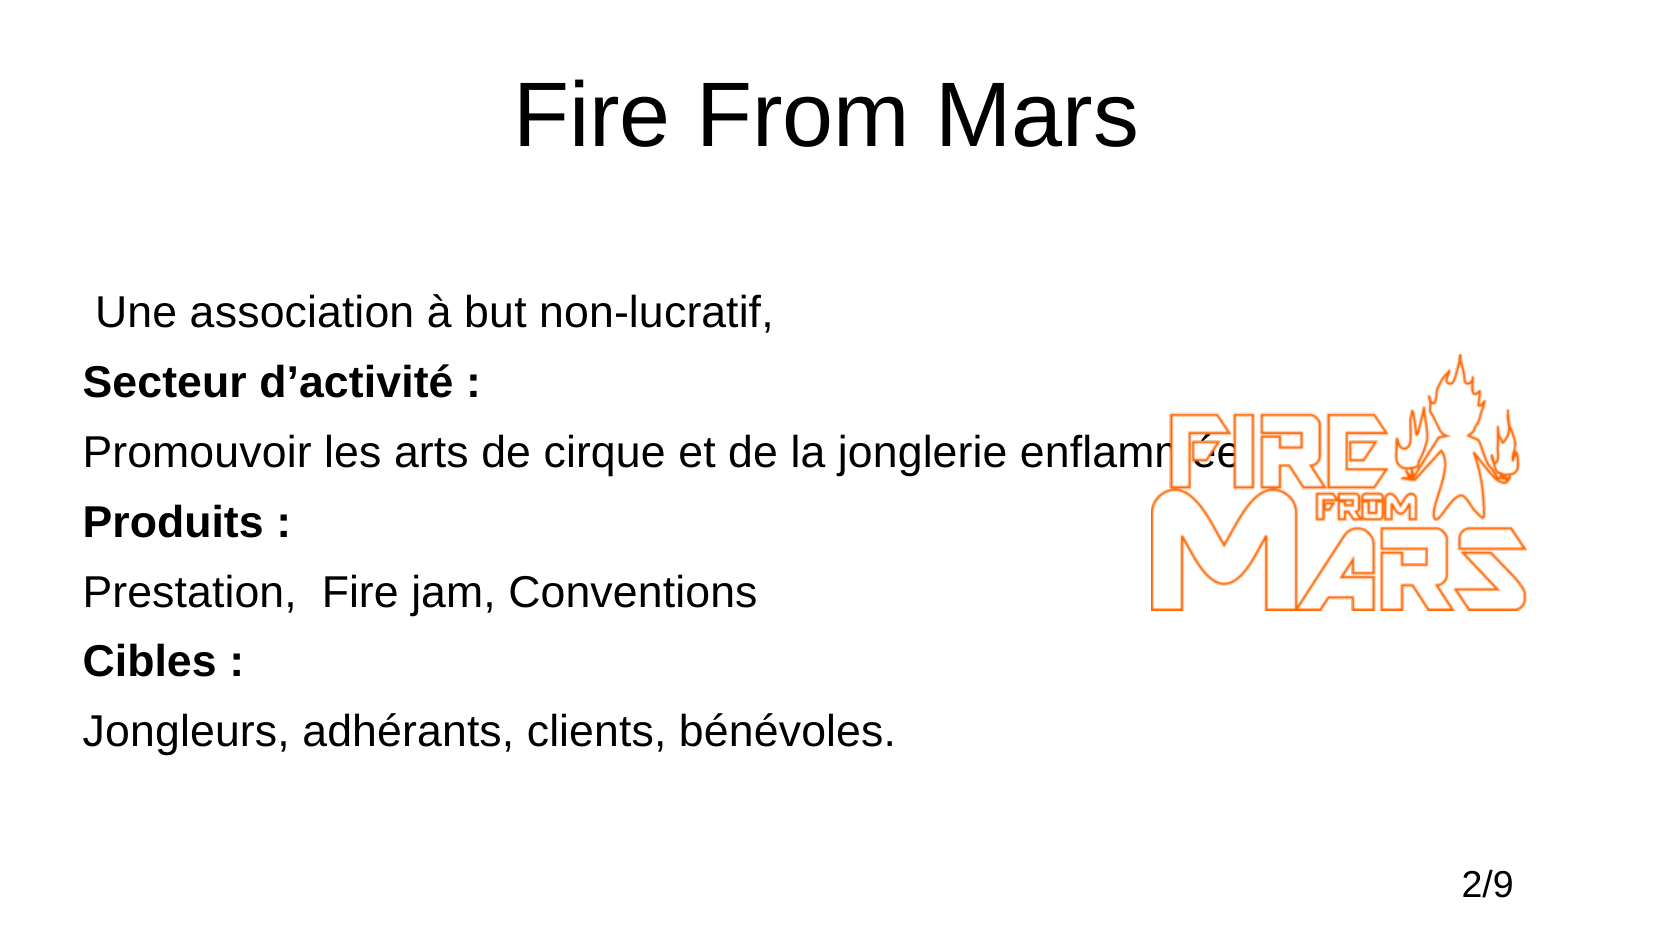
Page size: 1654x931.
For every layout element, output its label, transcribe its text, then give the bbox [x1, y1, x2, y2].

picture [1151, 354, 1527, 611]
title Fire From Mars [82, 37, 1571, 193]
text_box 2/9 [1446, 856, 1536, 916]
list Une association à but non-lucratif, Secteur d’activité : Promouvoir les arts de cirque et de la jonglerie enflammée Produits : Prestation, Fire jam, Conventions Cibles : Jongleurs, adhérants, clients, bénévoles. [82, 217, 1571, 758]
